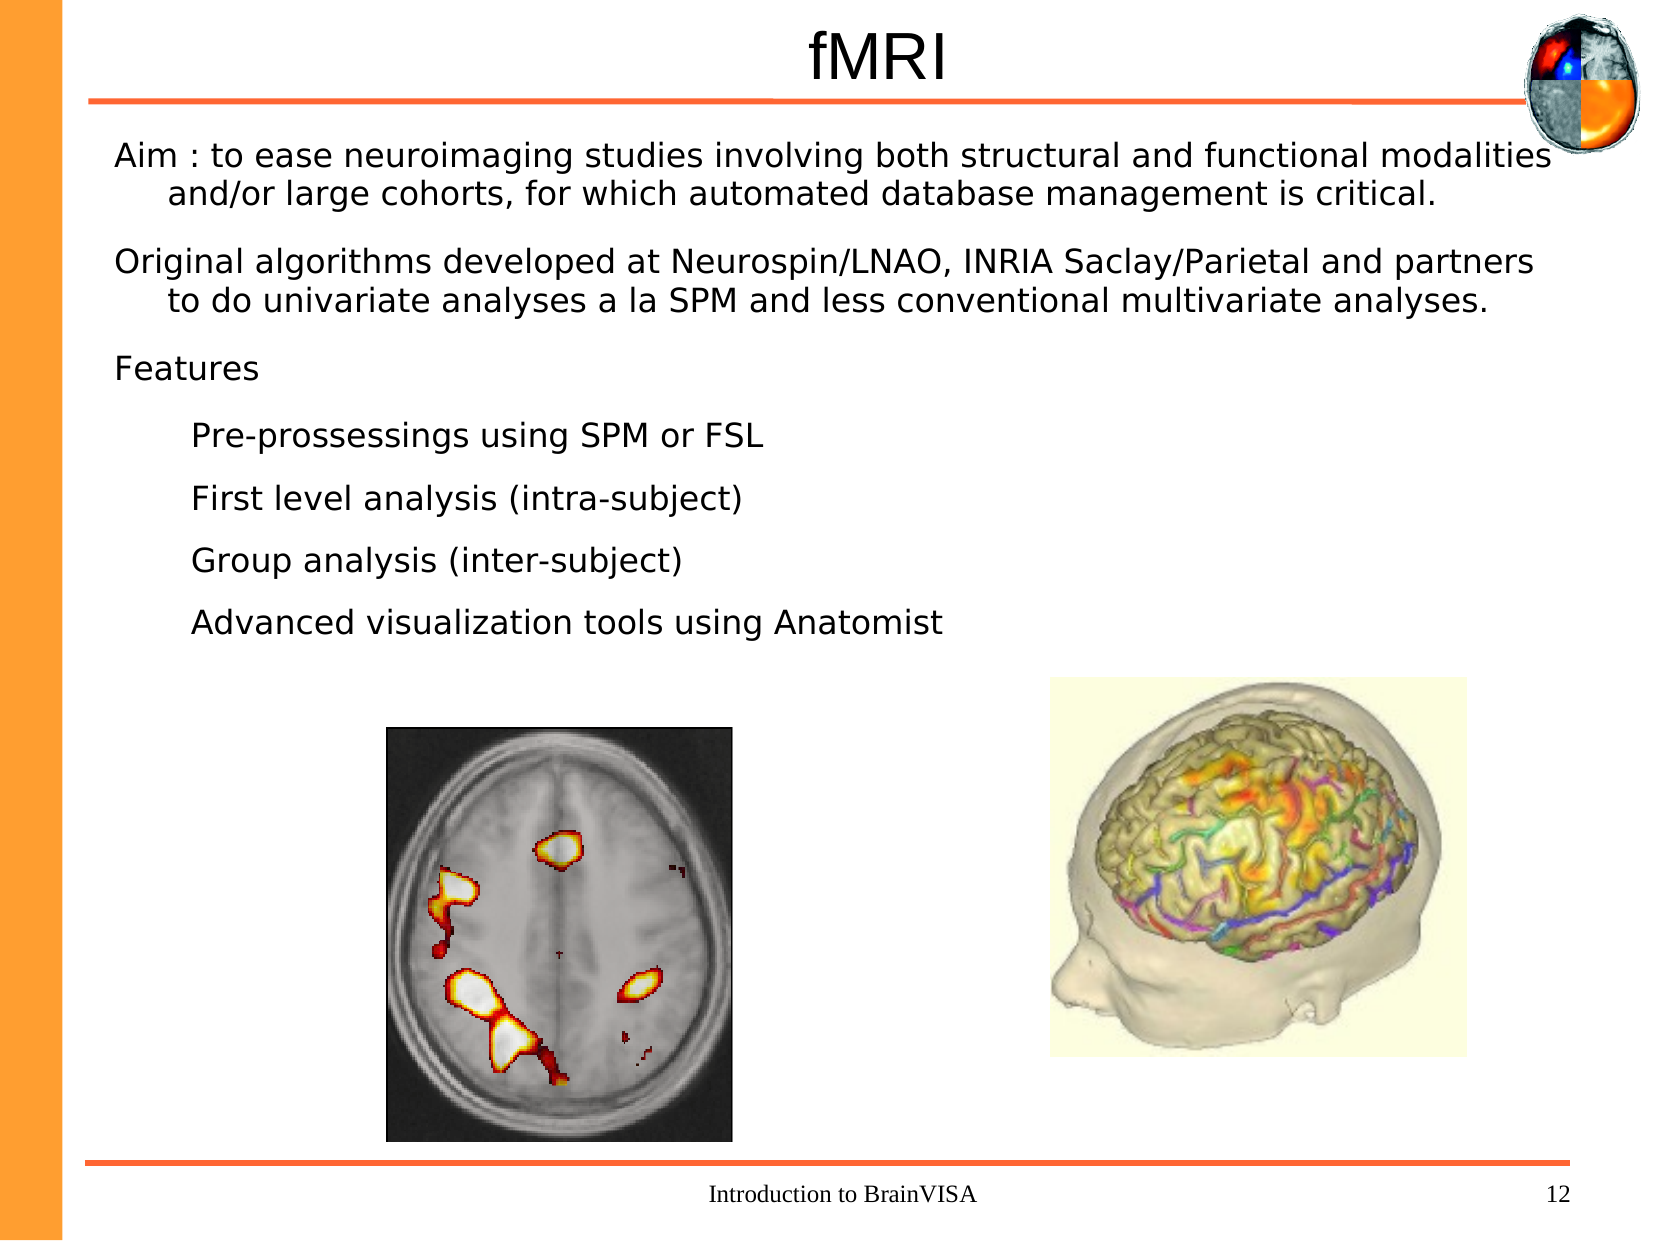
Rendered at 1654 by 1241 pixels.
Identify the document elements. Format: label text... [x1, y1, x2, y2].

picture [1523, 13, 1642, 156]
list Aim : to ease neuroimaging studies involving both structural and functional modalities and/or large cohorts, for which automated database management is critical. Original algorithms developed at Neurospin/LNAO, INRIA Saclay/Parietal and partners to do univariate analyses a la SPM and less conventional multivariate analyses. Features Pre-prossessings using SPM or FSL First level analysis (intra-subject) Group analysis (inter-subject) Advanced visualization tools using Anatomist [96, 136, 1571, 1108]
title fMRI [88, 15, 1598, 98]
picture [1050, 677, 1467, 1057]
picture [385, 727, 733, 1142]
